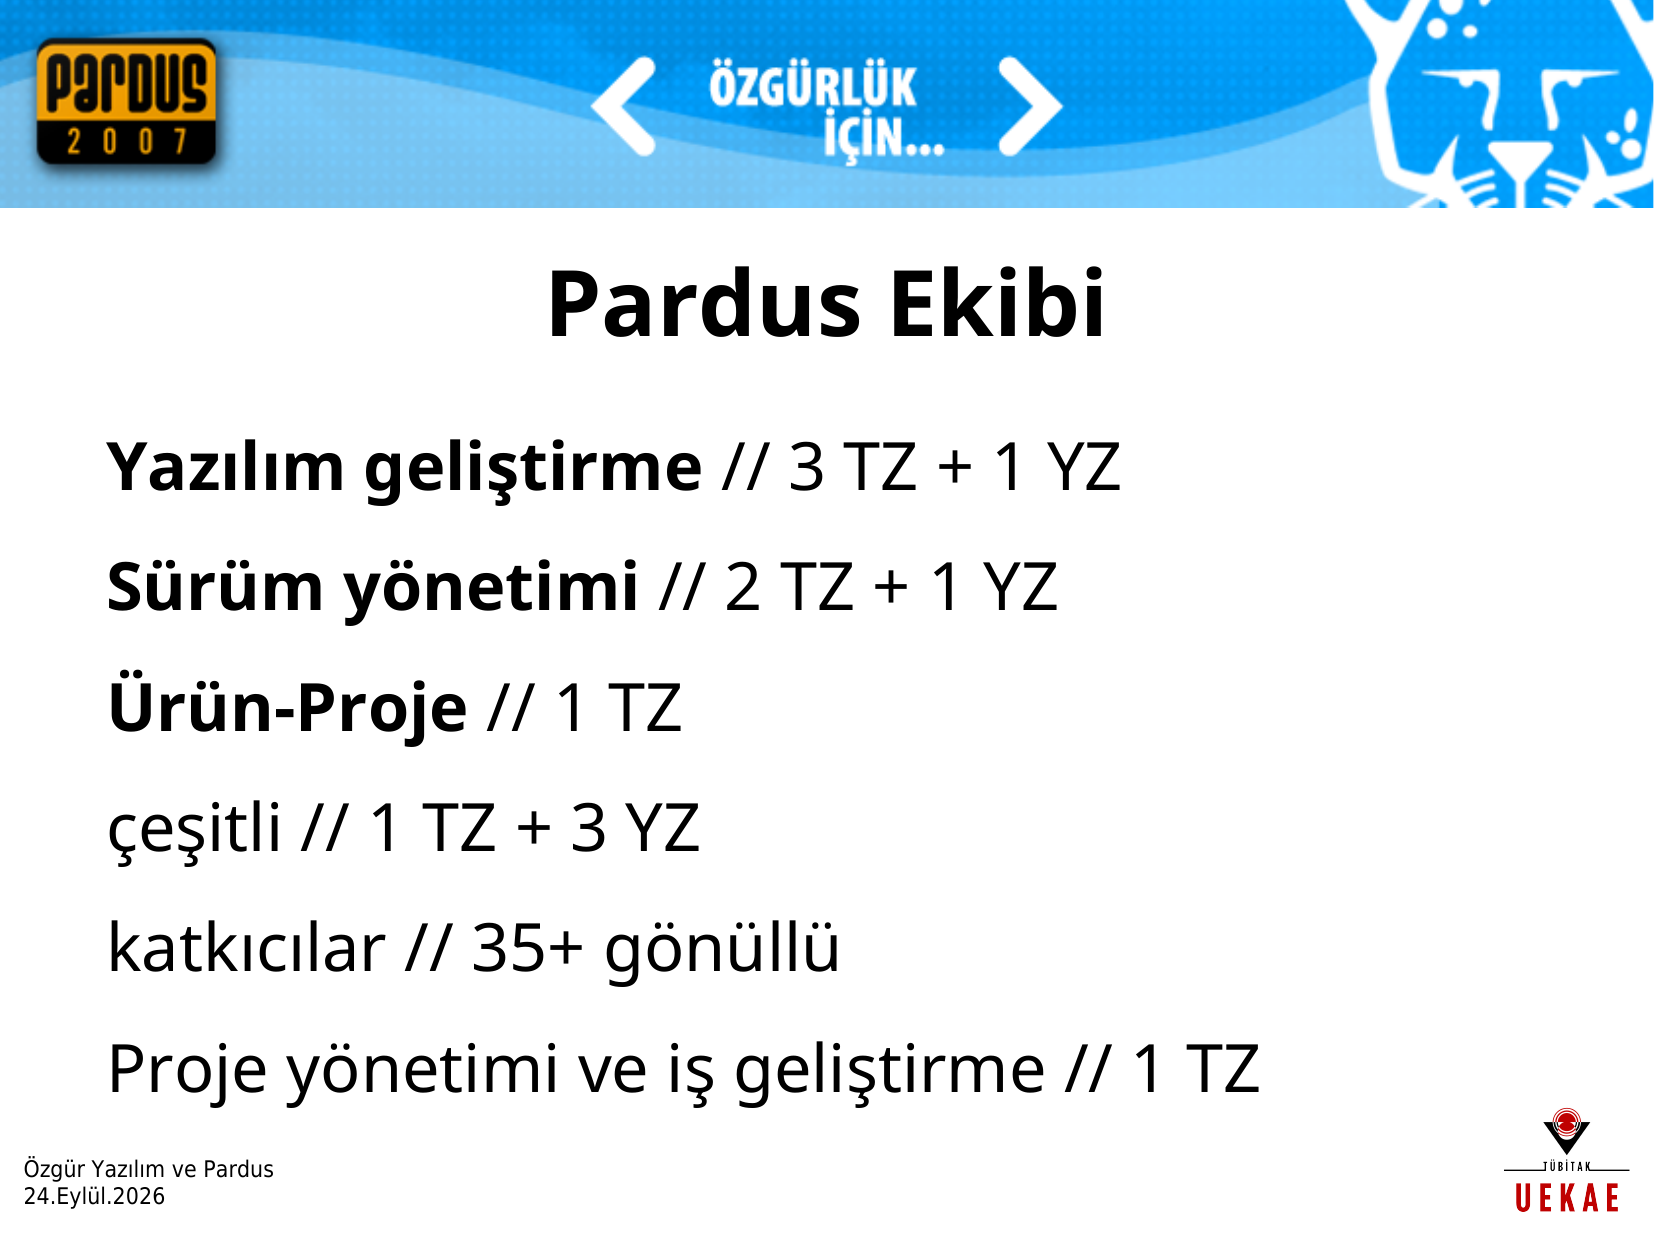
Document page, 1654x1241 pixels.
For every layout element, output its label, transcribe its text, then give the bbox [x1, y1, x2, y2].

picture [1500, 1104, 1634, 1215]
list Yazılım geliştirme // 3 TZ + 1 YZ Sürüm yönetimi // 2 TZ + 1 YZ Ürün-Proje // 1 TZ çeşitli // 1 TZ + 3 YZ katkıcılar // 35+ gönüllü Proje yönetimi ve iş geliştirme // 1 TZ [88, 419, 1571, 1056]
picture [0, 0, 1654, 208]
title Pardus Ekibi [82, 197, 1571, 405]
